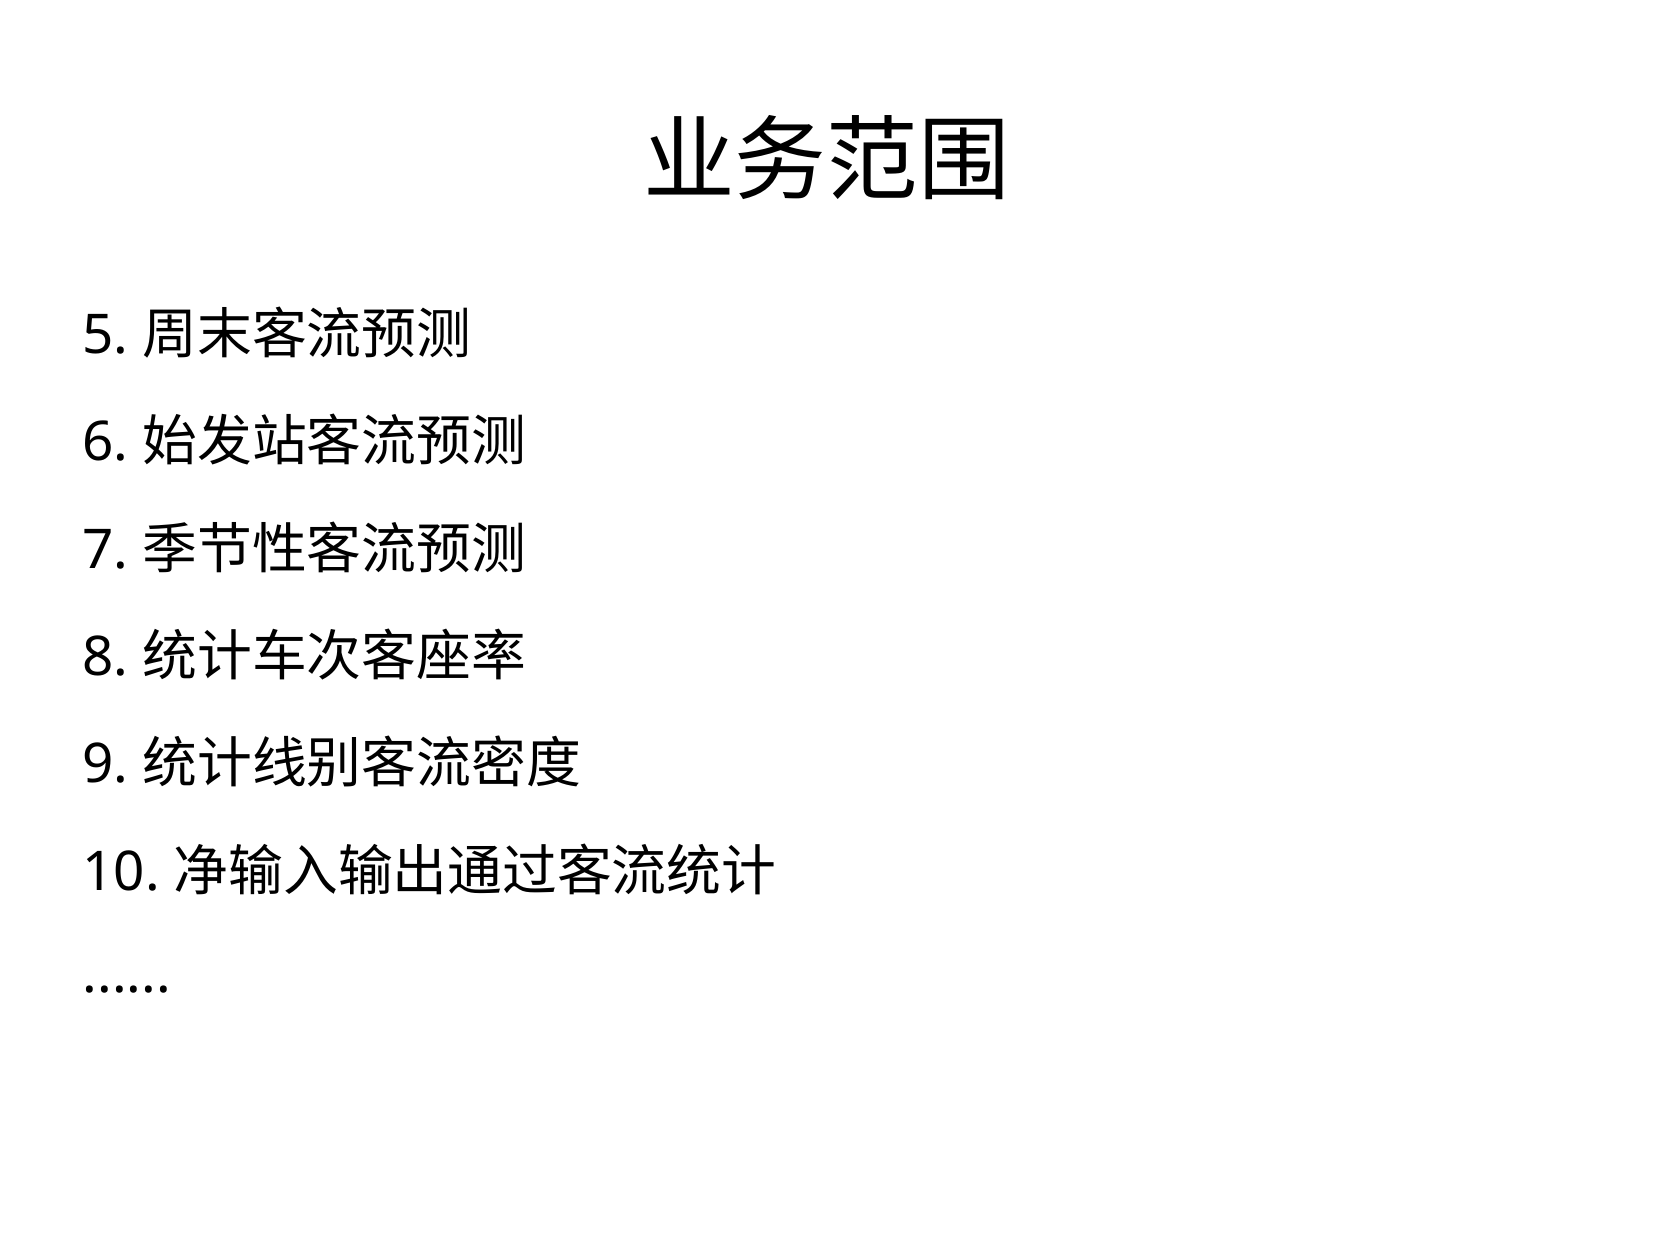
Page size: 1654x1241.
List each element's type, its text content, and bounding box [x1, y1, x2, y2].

list 5.周末客流预测 6.始发站客流预测 7.季节性客流预测 8.统计车次客座率 9.统计线别客流密度 10.净输入输出通过客流统计 ...... [82, 290, 1538, 1010]
title 业务范围 [82, 49, 1571, 257]
